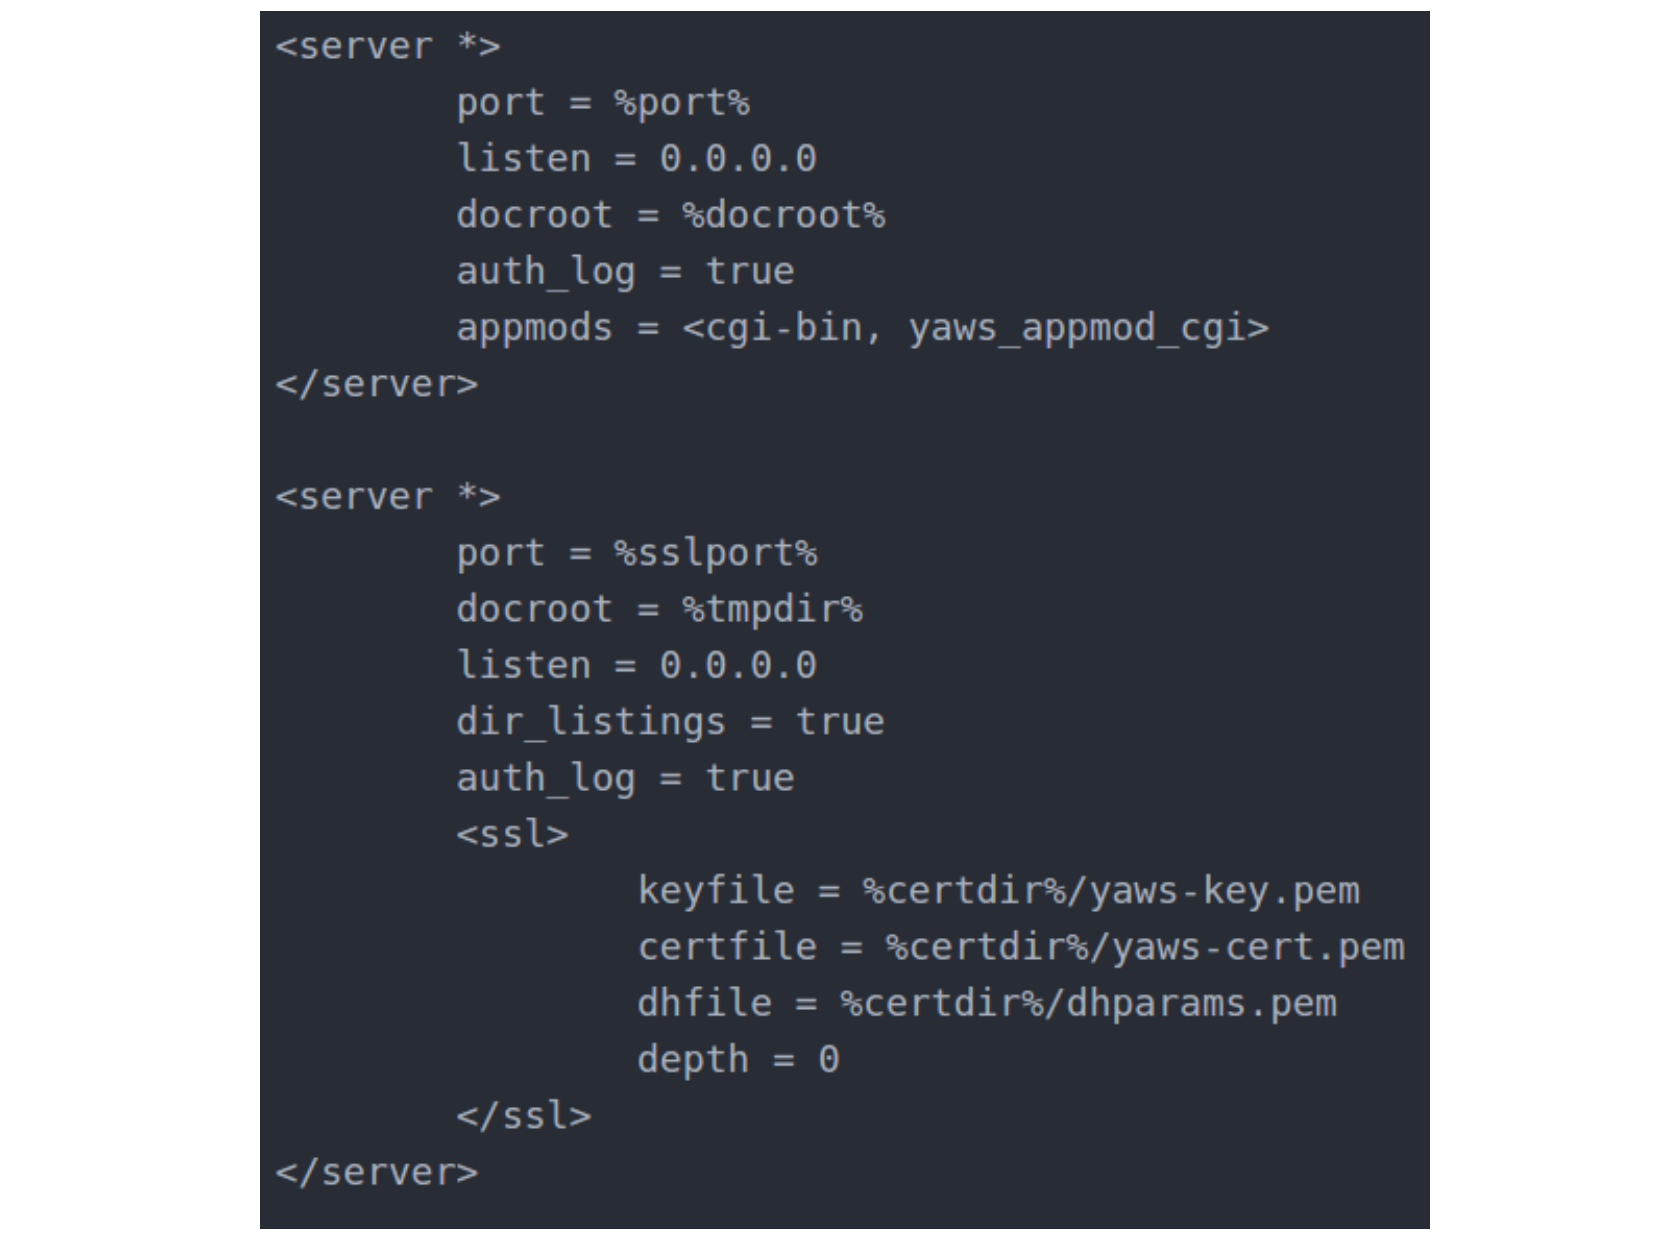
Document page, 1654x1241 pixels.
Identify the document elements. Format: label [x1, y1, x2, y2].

picture [260, 11, 1430, 1229]
